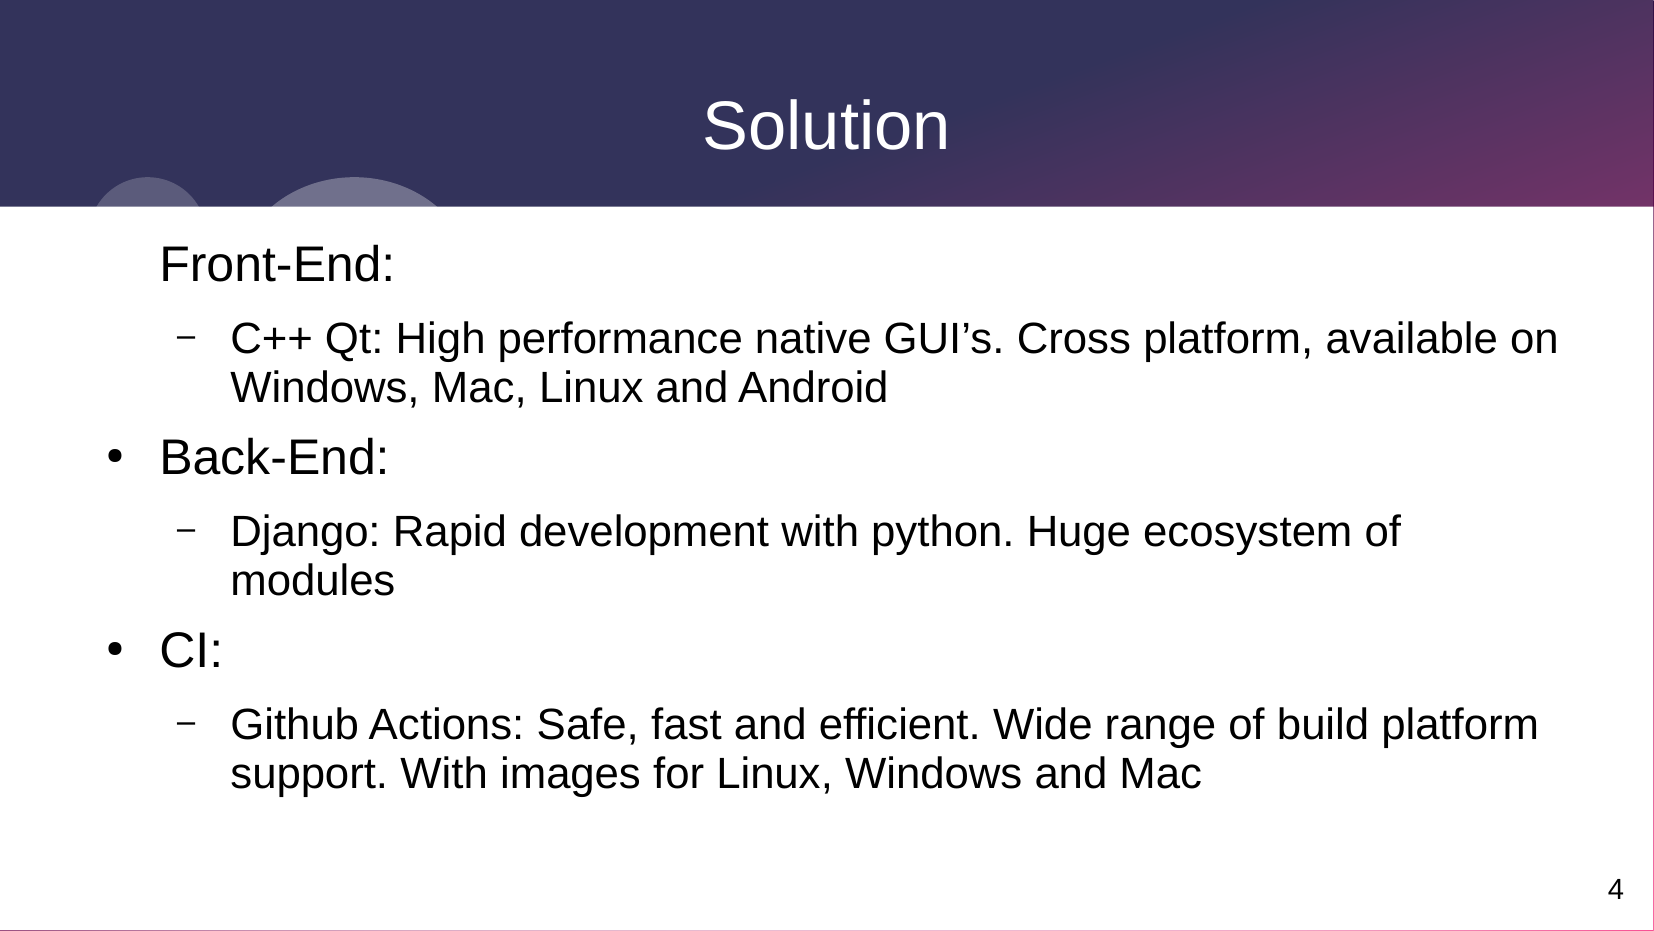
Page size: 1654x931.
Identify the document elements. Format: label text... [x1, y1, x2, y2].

list Front-End: C++ Qt: High performance native GUI’s. Cross platform, available on Windows, Mac, Linux and Android Back-End: Django: Rapid development with python. Huge ecosystem of modules CI: Github Actions: Safe, fast and efficient. Wide range of build platform support. With images for Linux, Windows and Mac [88, 236, 1565, 827]
title Solution [88, 44, 1565, 207]
